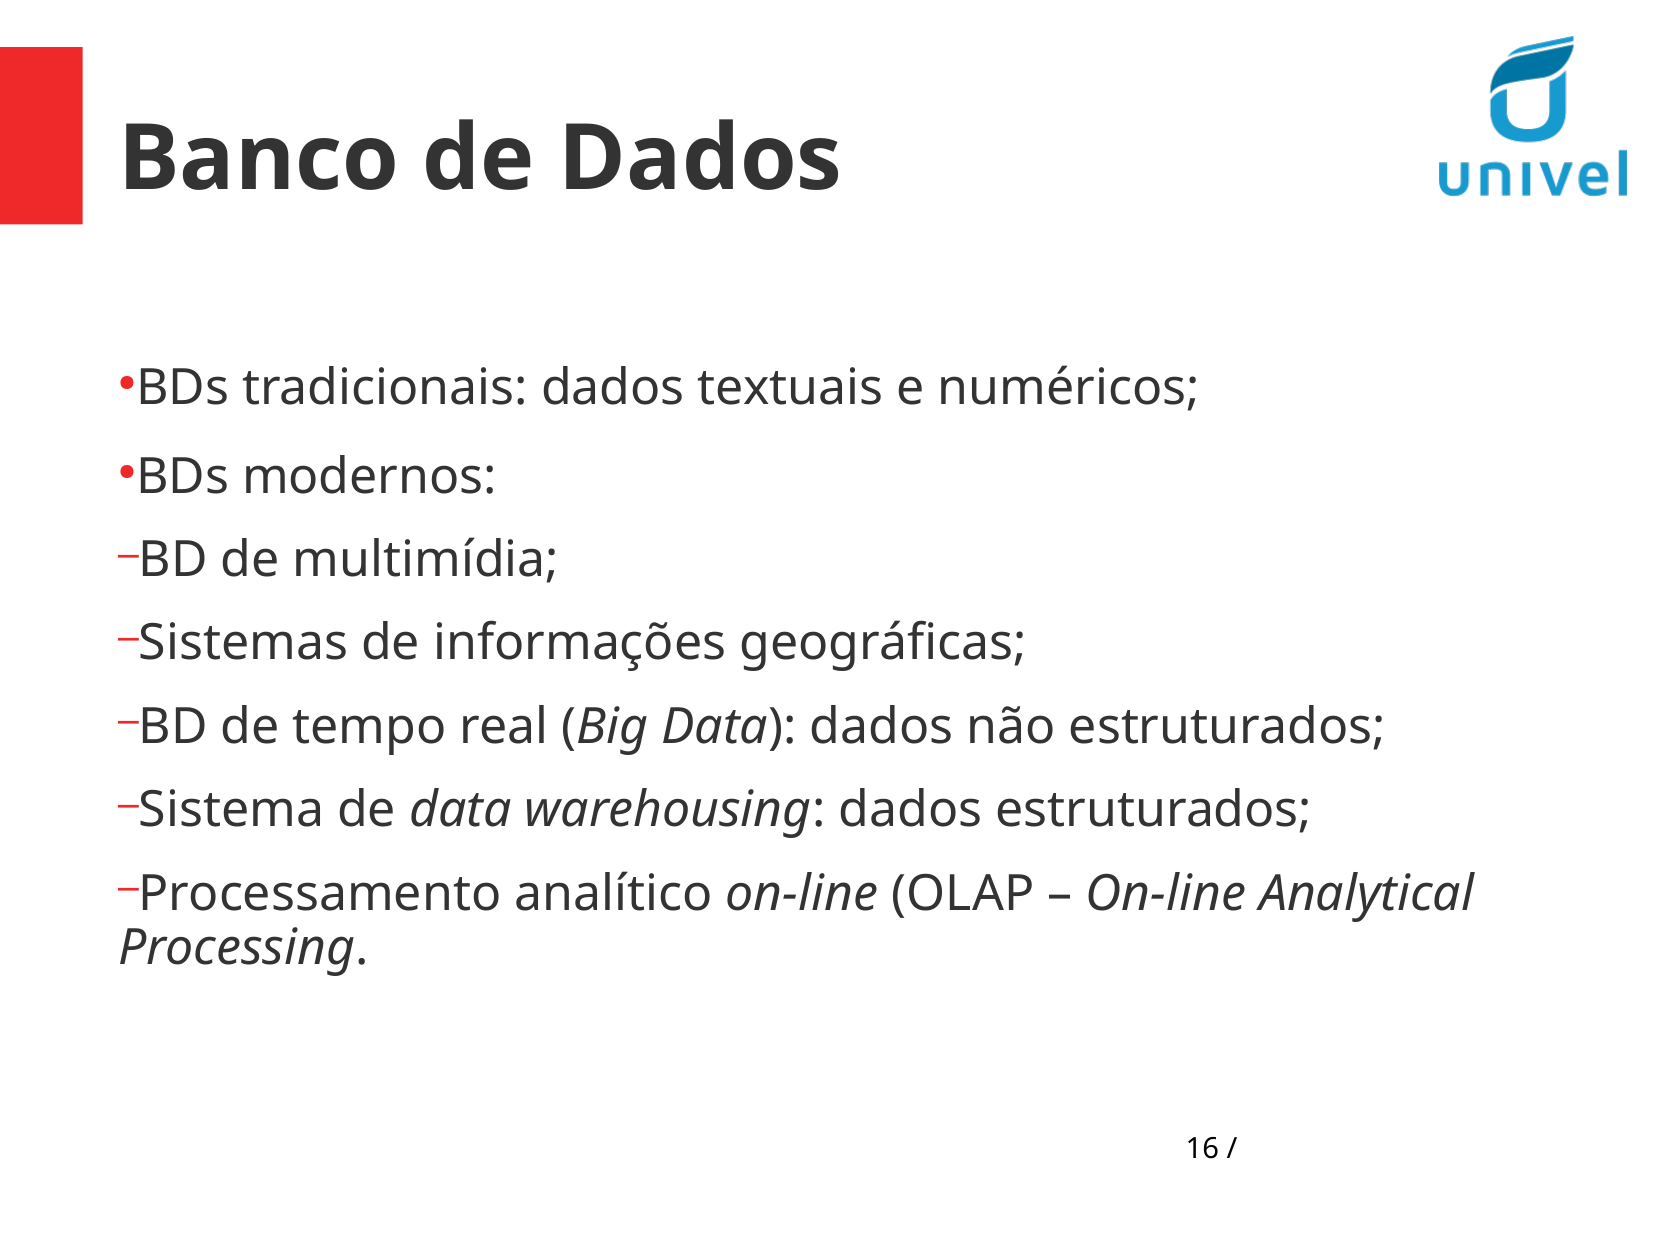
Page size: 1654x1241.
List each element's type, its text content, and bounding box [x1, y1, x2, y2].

list BDs tradicionais: dados textuais e numéricos; BDs modernos: BD de multimídia; Sistemas de informações geográficas; BD de tempo real (Big Data): dados não estruturados; Sistema de data warehousing: dados estruturados; Processamento analítico on-line (OLAP – On-line Analytical Processing. [118, 354, 1536, 1074]
text_box / [1185, 1129, 1571, 1216]
title Banco de Dados [118, 49, 1571, 257]
